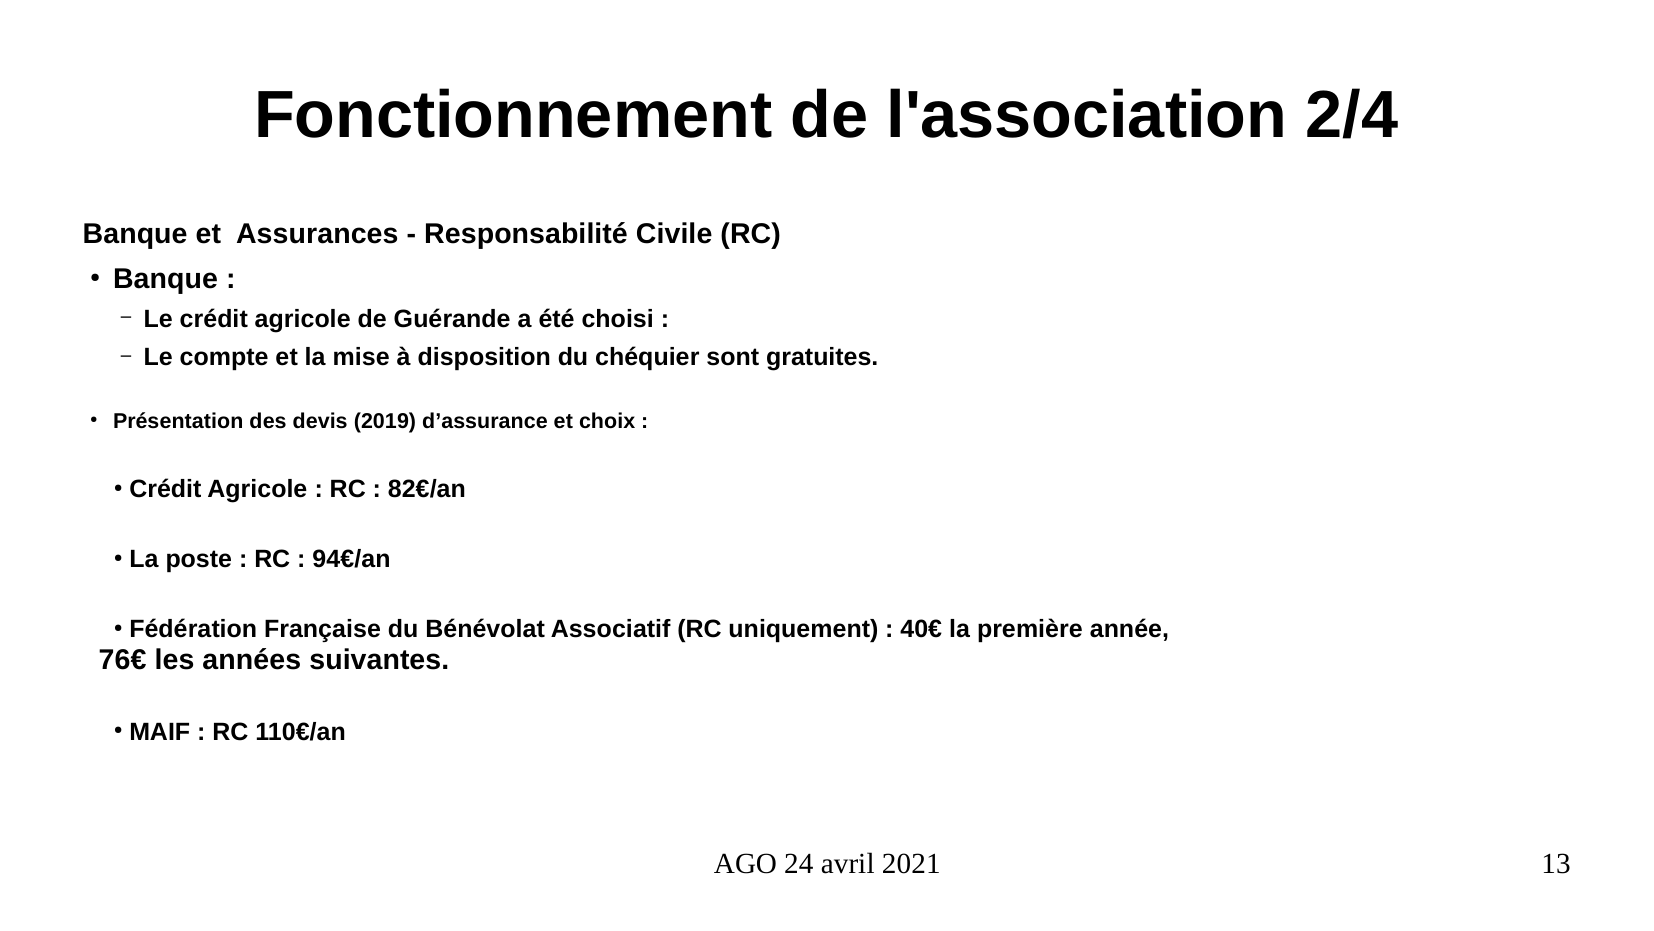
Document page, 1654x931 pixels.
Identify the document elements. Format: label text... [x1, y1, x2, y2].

title Fonctionnement de l'association 2/4 [82, 37, 1571, 193]
list Banque et Assurances - Responsabilité Civile (RC) Banque : Le crédit agricole de Guérande a été choisi : Le compte et la mise à disposition du chéquier sont gratuites. Présentation des devis (2019) d’assurance et choix : Crédit Agricole : RC : 82€/an La poste : RC : 94€/an Fédération Française du Bénévolat Associatif (RC uniquement) : 40€ la première année, 76€ les années suivantes. MAIF : RC 110€/an [82, 217, 1571, 758]
